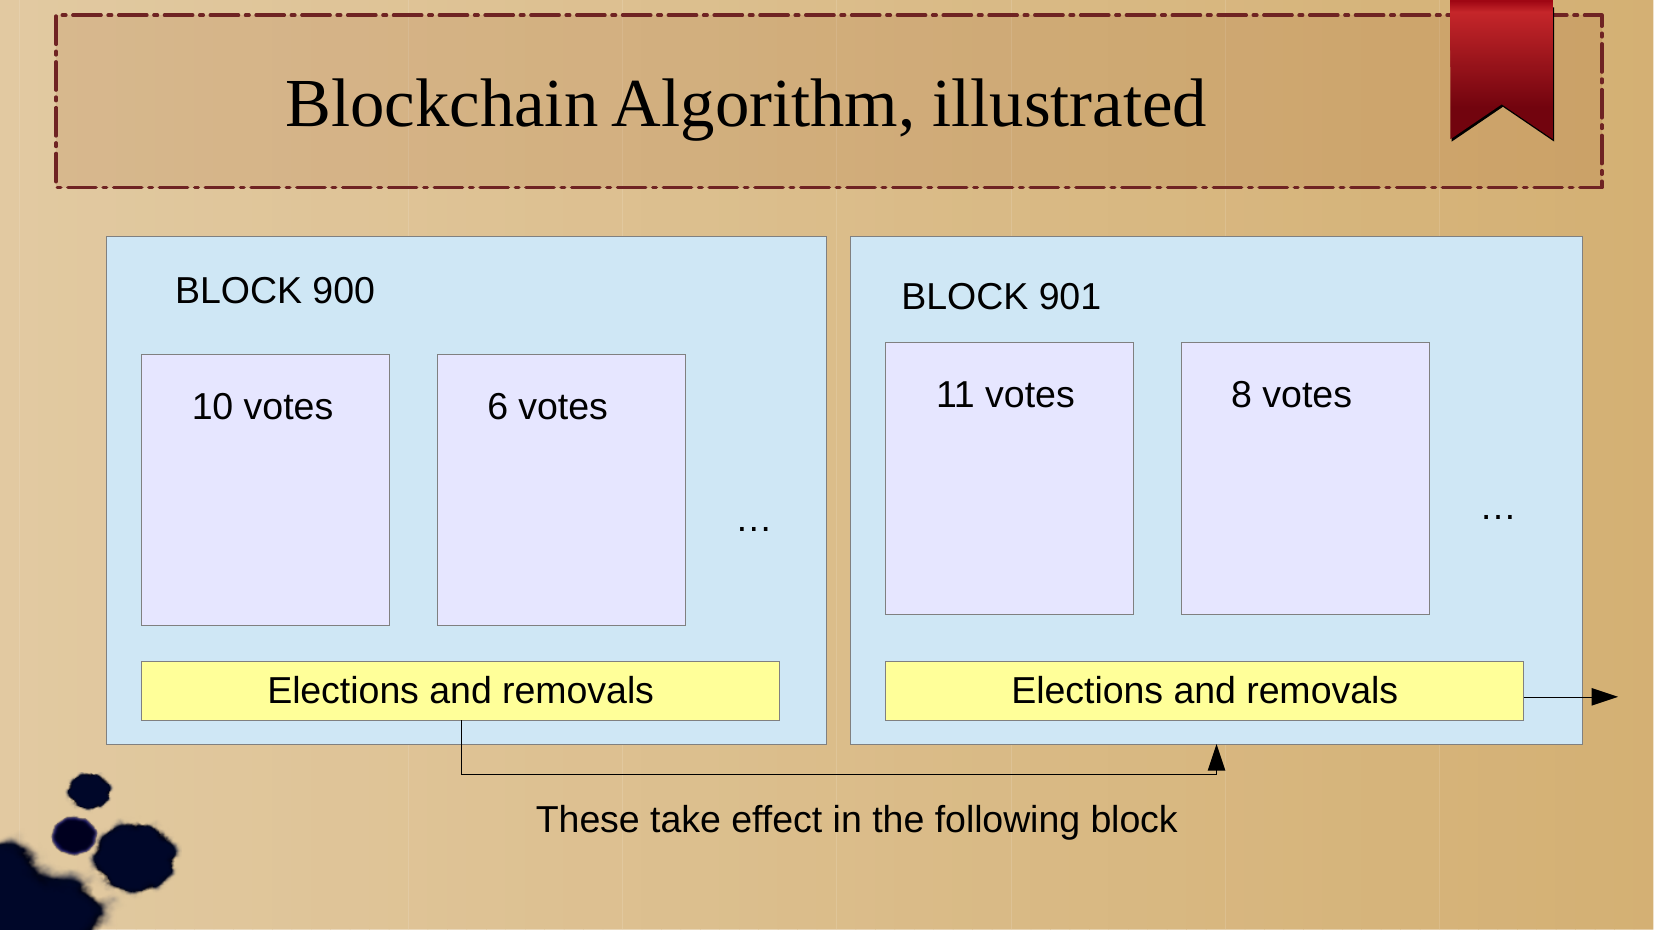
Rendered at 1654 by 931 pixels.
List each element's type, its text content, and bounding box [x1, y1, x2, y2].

text_box Elections and removals [885, 661, 1524, 721]
text_box … [1464, 478, 1532, 536]
text_box Elections and removals [141, 661, 780, 721]
text_box 11 votes [921, 366, 1093, 423]
text_box 8 votes [1216, 366, 1367, 423]
text_box [850, 236, 1583, 745]
text_box 10 votes [177, 377, 349, 435]
text_box BLOCK 901 [886, 267, 1117, 325]
text_box 6 votes [472, 377, 623, 435]
text_box … [720, 490, 788, 547]
title Blockchain Algorithm, illustrated [82, 35, 1412, 172]
text_box These take effect in the following block [521, 791, 1193, 849]
text_box [106, 236, 827, 745]
text_box BLOCK 900 [160, 262, 390, 319]
